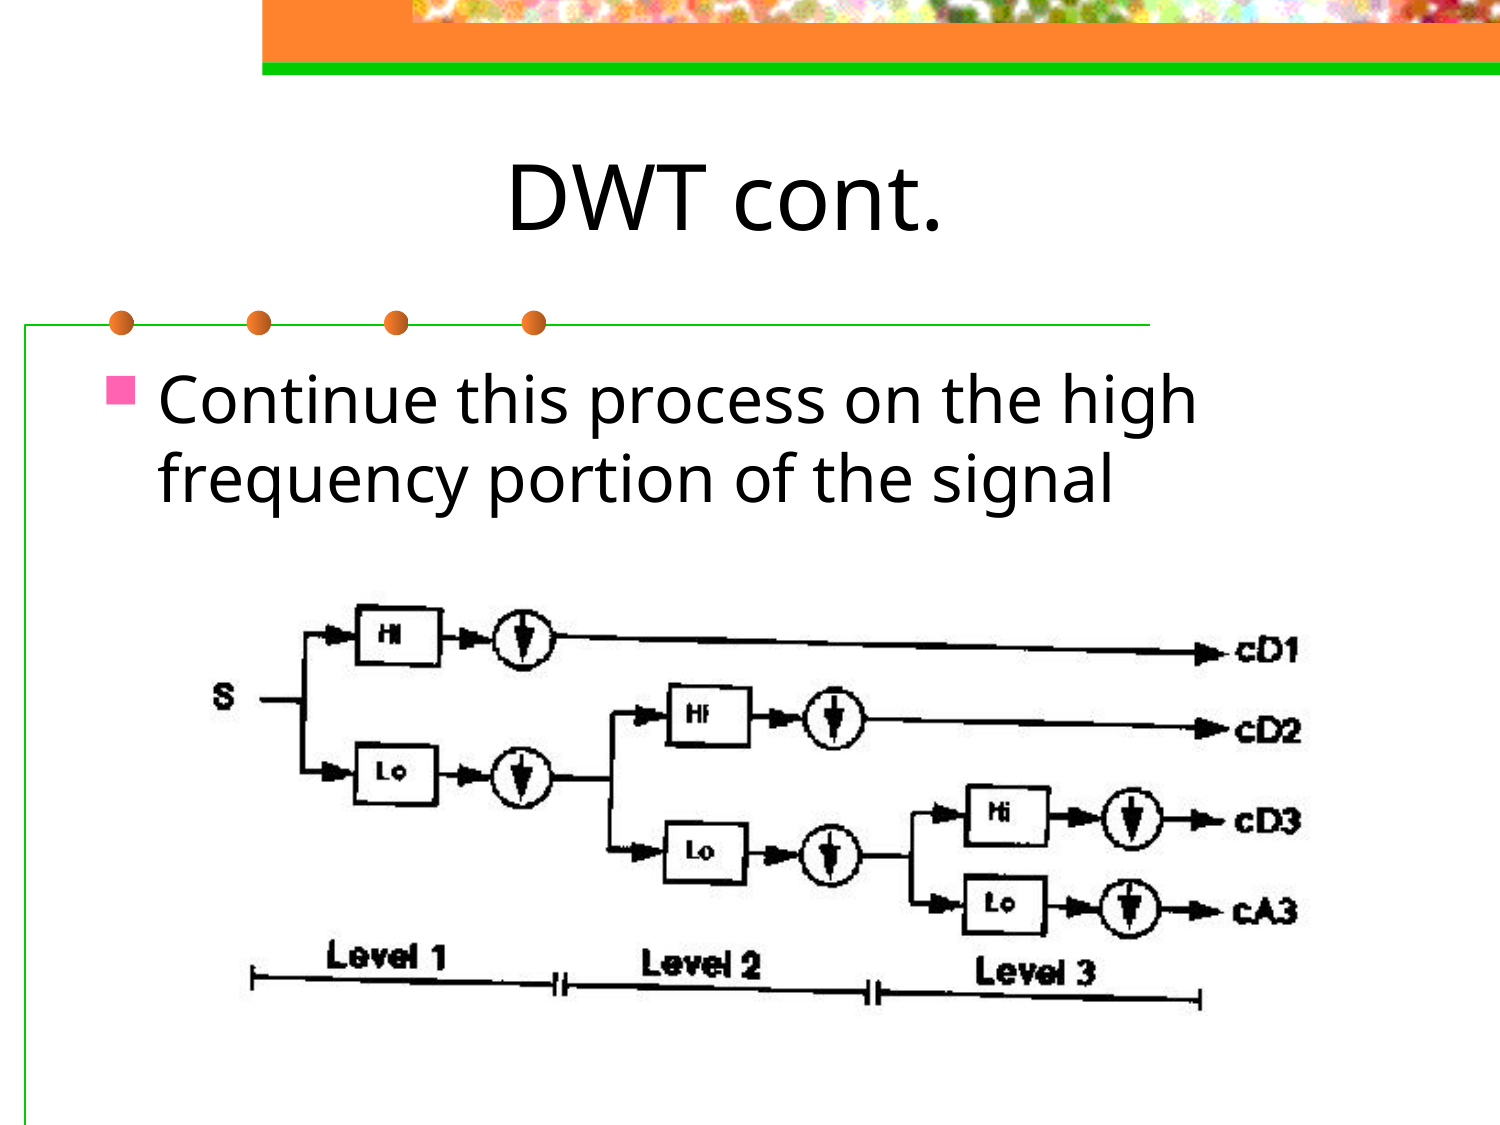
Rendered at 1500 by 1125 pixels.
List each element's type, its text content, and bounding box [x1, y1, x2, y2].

title DWT cont. [87, 99, 1363, 288]
picture [412, 0, 1500, 23]
list Continue this process on the high frequency portion of the signal [87, 349, 1363, 526]
picture [137, 562, 1338, 1035]
